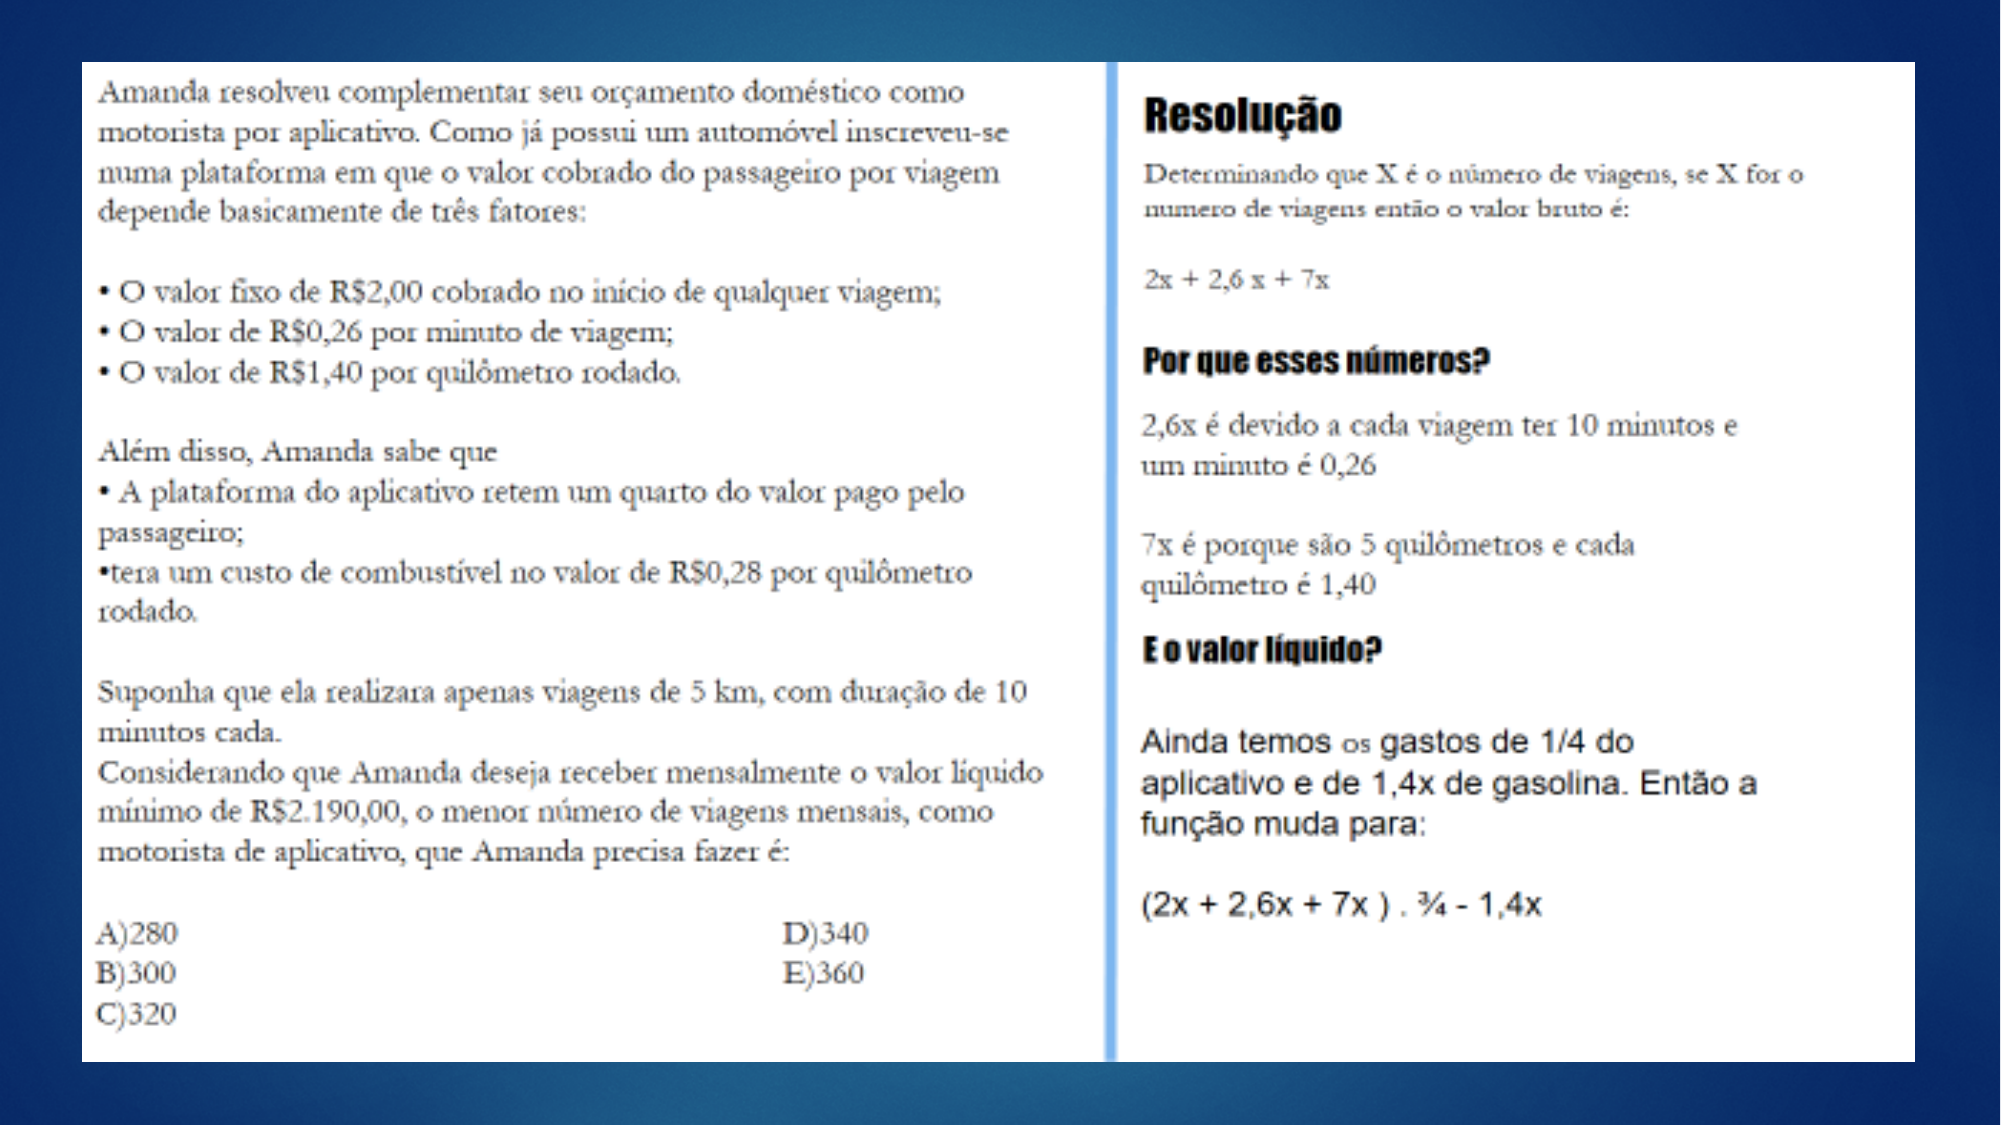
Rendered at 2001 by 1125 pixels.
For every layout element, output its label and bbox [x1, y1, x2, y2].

picture [82, 62, 1915, 1062]
